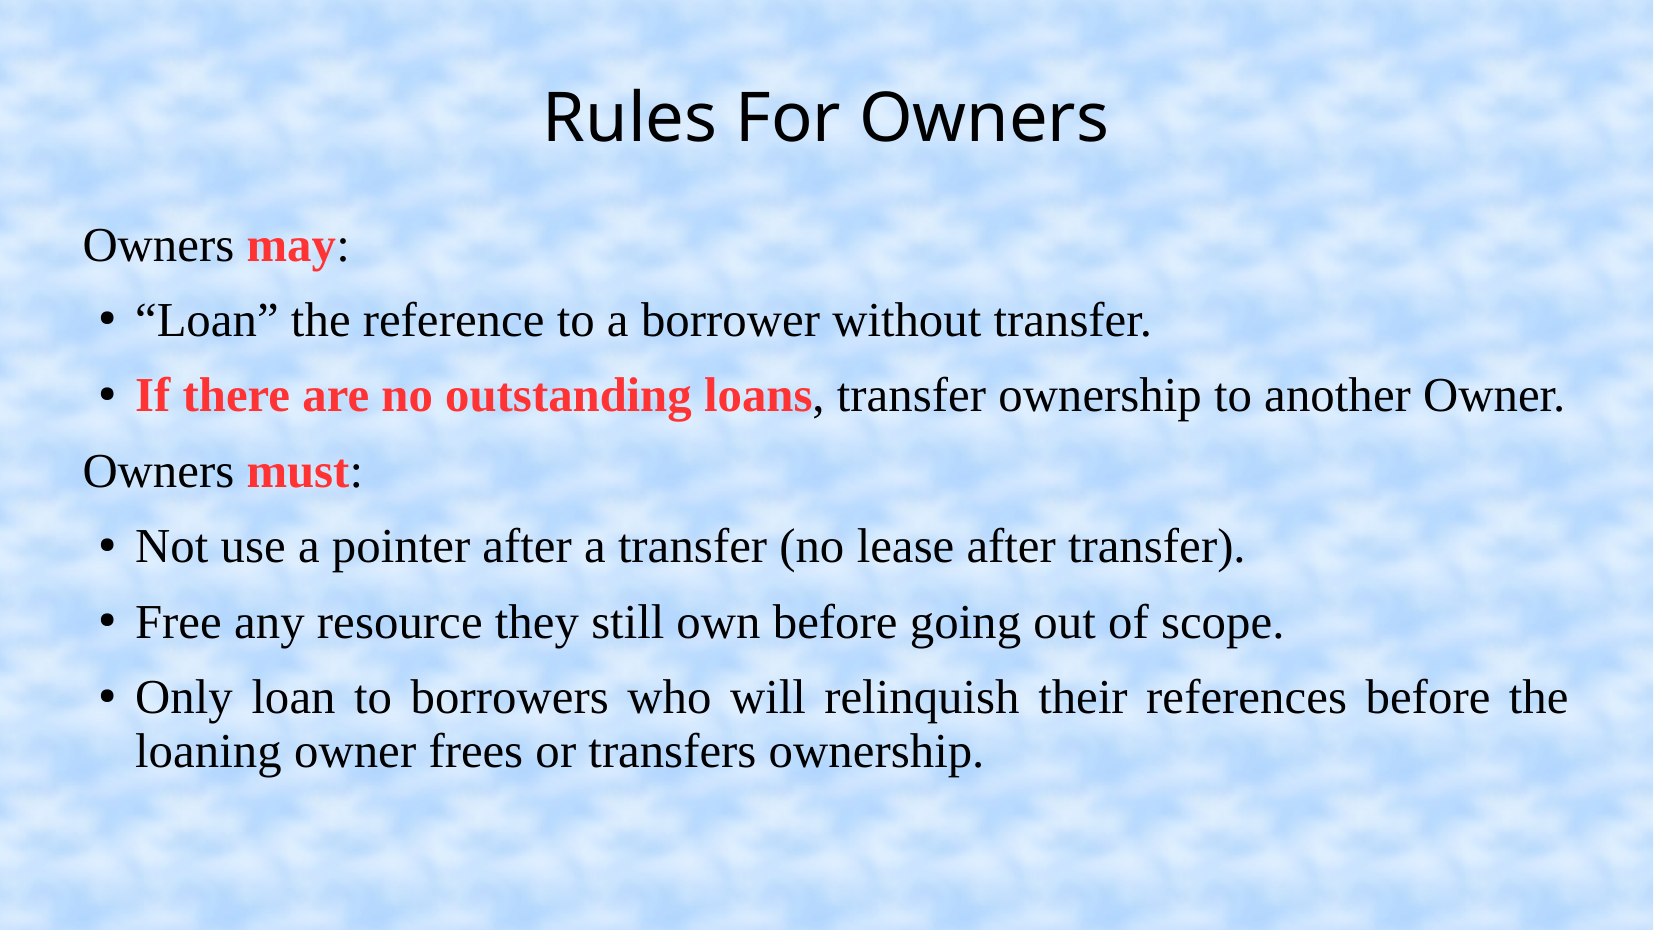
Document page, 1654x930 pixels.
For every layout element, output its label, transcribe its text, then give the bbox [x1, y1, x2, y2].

picture [0, 0, 1654, 930]
title Rules For Owners [82, 36, 1571, 193]
list Owners may: “Loan” the reference to a borrower without transfer. If there are no outstanding loans, transfer ownership to another Owner. Owners must: Not use a pointer after a transfer (no lease after transfer). Free any resource they still own before going out of scope. Only loan to borrowers who will relinquish their references before the loaning owner frees or transfers ownership. [82, 217, 1571, 841]
